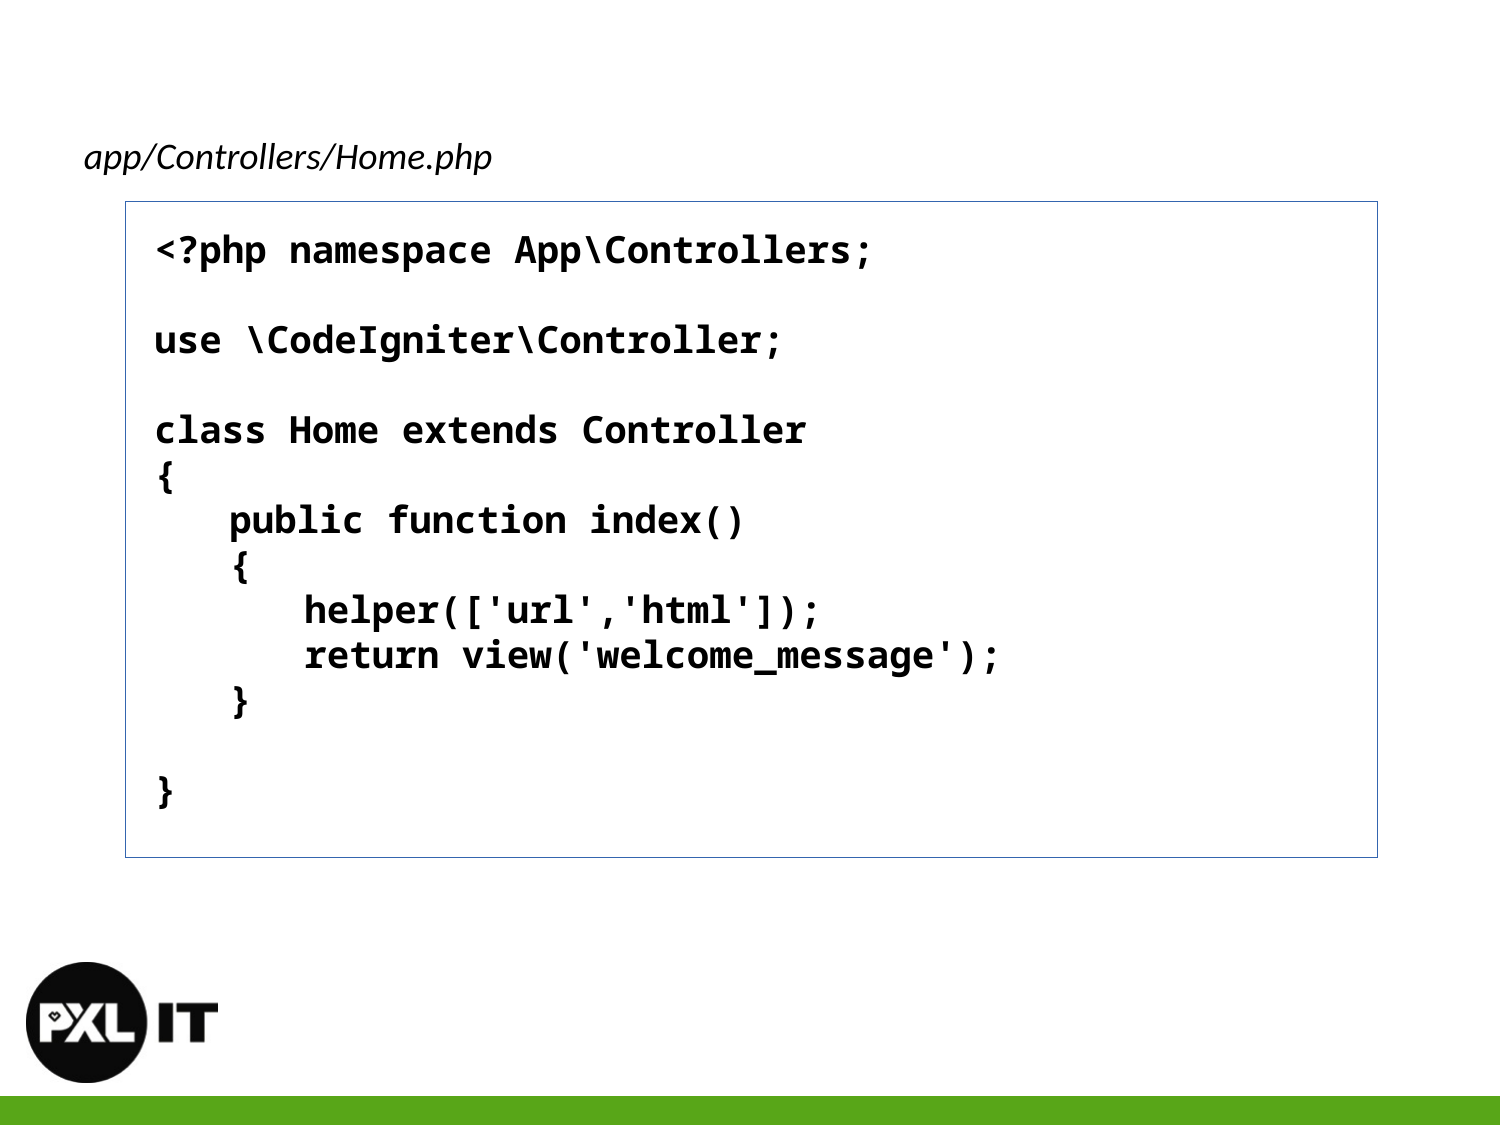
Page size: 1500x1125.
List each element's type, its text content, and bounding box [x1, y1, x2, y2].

text_box <?php namespace App\Controllers; use \CodeIgniter\Controller; class Home extends Controller { public function index() { helper(['url','html']); return view('welcome_message'); } } [139, 218, 1360, 857]
picture [26, 962, 139, 1083]
text_box app/Controllers/Home.php [69, 124, 614, 185]
text_box <?php namespace App\Controllers; use \CodeIgniter\Controller; class Home extends Controller { public function index() { helper(['url','html']); return view('welcome_message'); } } [139, 858, 1360, 1125]
